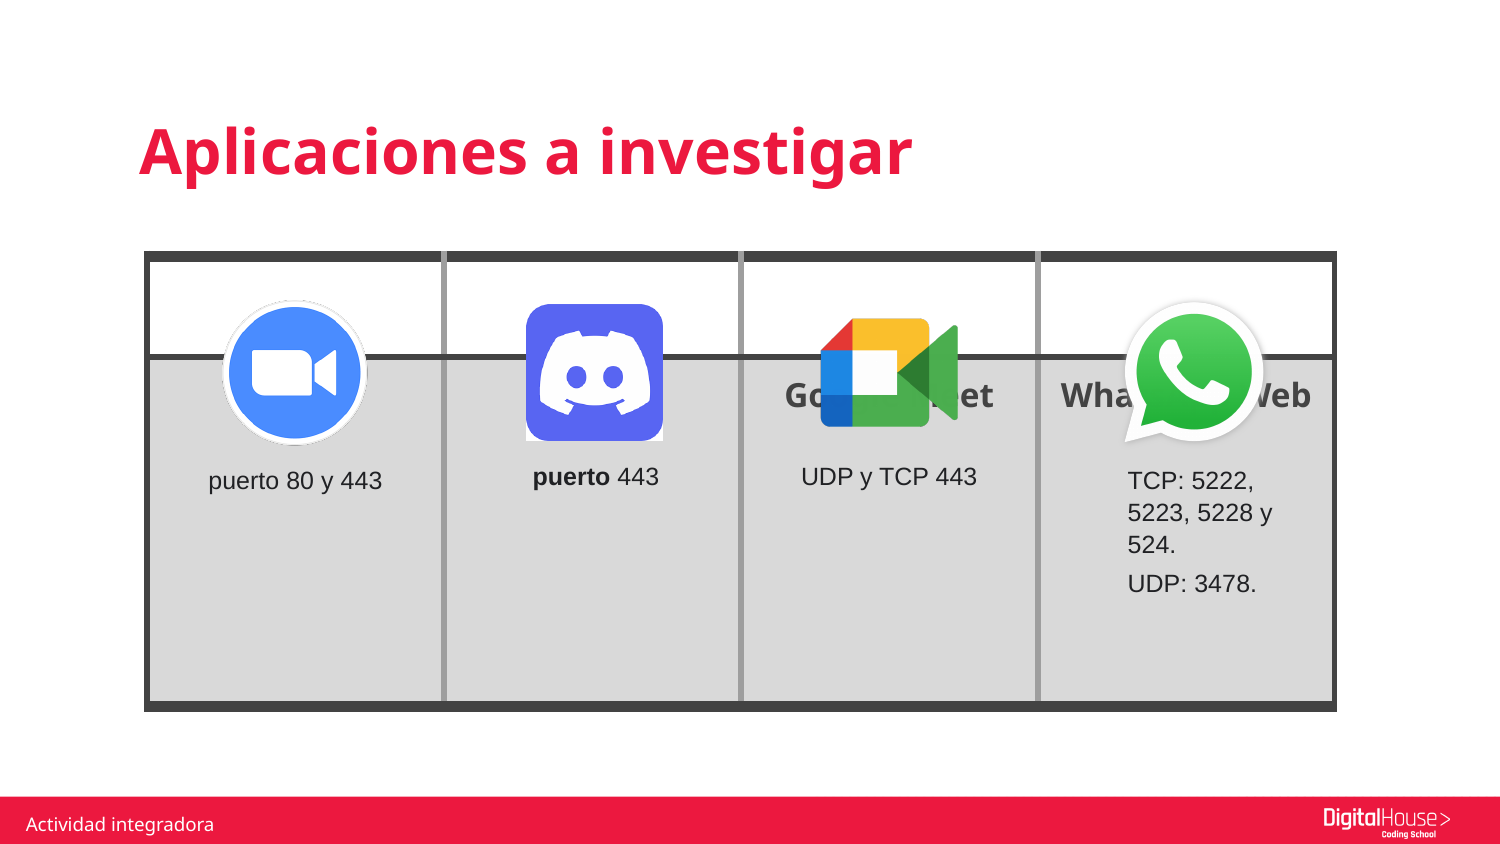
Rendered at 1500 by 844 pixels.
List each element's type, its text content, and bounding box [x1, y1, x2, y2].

table_cell WhatsApp Web TCP: 5222, 5223, 5228 y 524. UDP: 3478. [1041, 360, 1332, 701]
picture [218, 296, 371, 449]
picture [1324, 808, 1450, 839]
table_header [447, 262, 738, 354]
table_header [1041, 262, 1332, 354]
picture [811, 296, 964, 449]
picture [526, 304, 663, 441]
table_header [744, 262, 1035, 354]
table_header [150, 262, 441, 354]
text_box Aplicaciones a investigar [124, 99, 1019, 203]
picture [1112, 290, 1277, 456]
table_cell Google Meet UDP y TCP 443 [744, 360, 1035, 701]
table_cell Discord puerto 443 [447, 360, 738, 701]
table_cell Zoom puerto 80 y 443 [150, 360, 441, 701]
